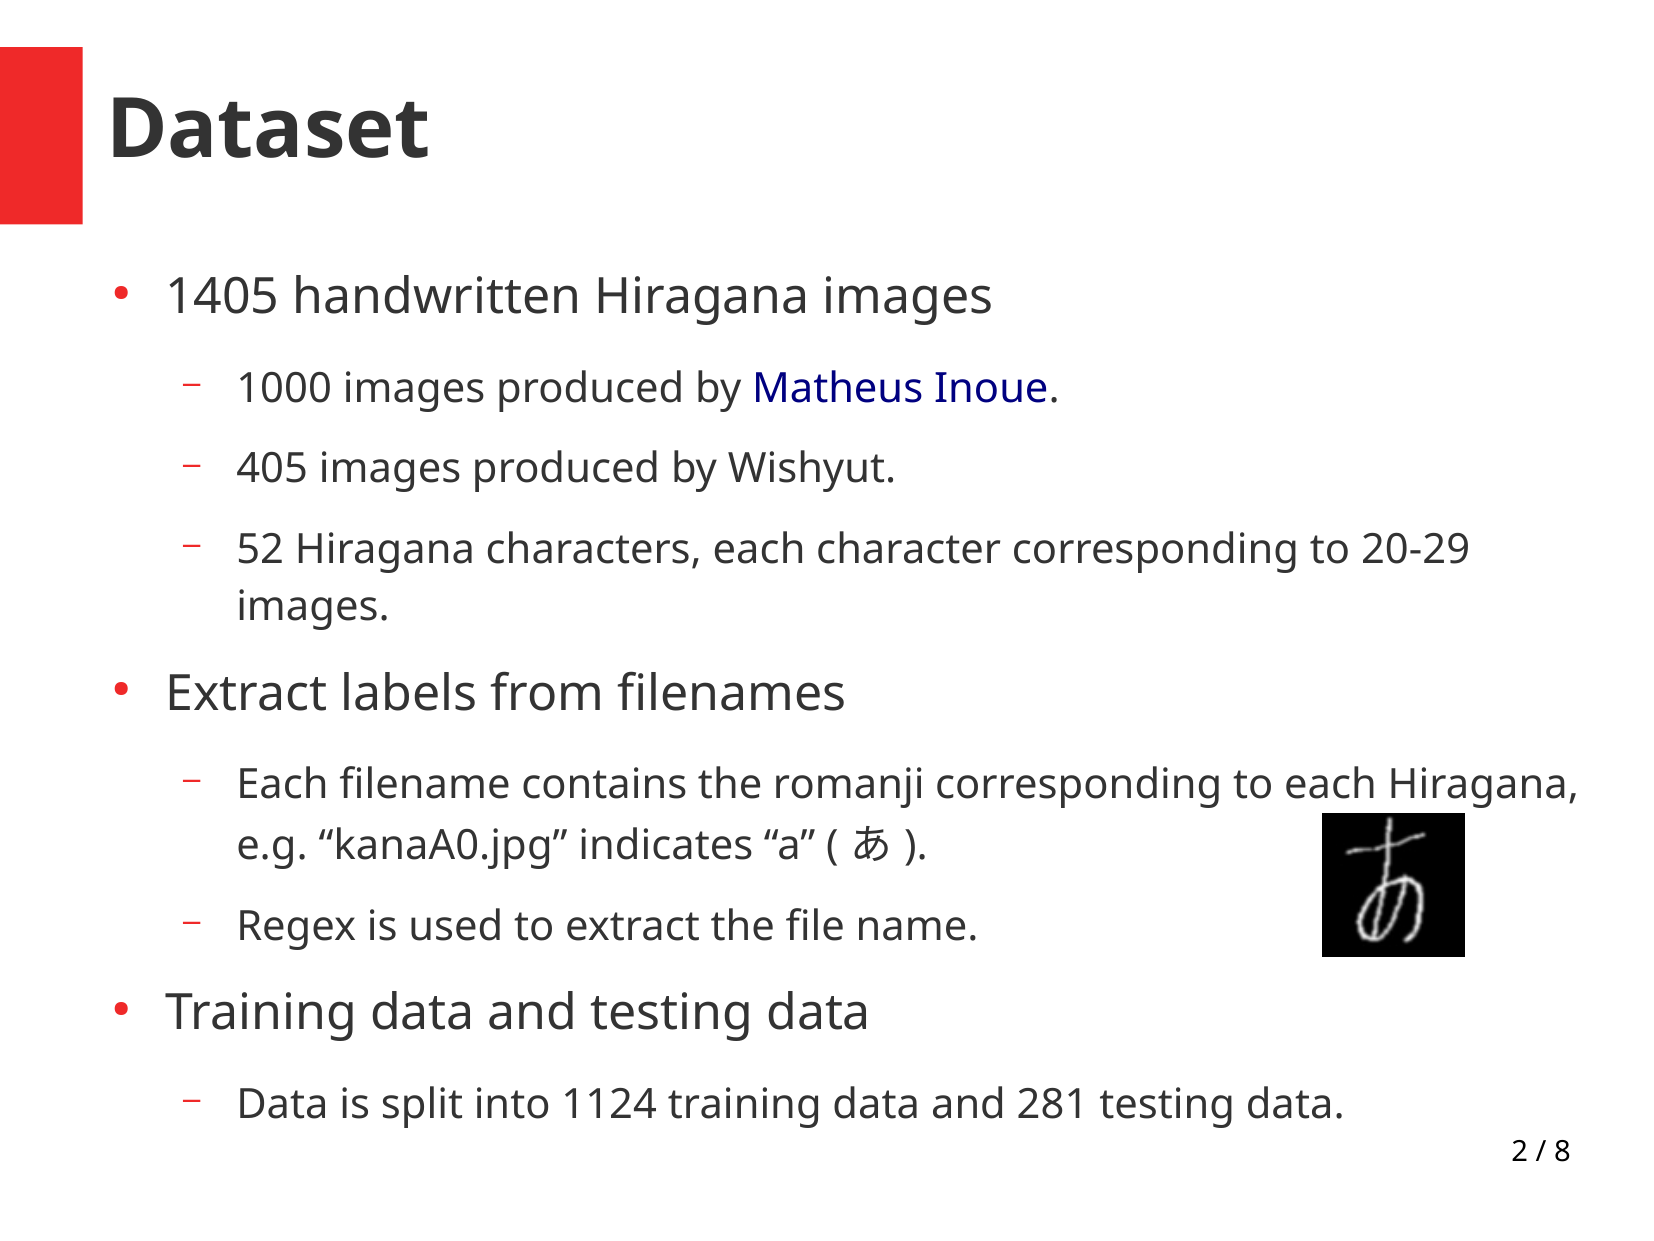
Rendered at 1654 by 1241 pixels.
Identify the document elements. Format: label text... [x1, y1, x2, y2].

list 1405 handwritten Hiragana images 1000 images produced by Matheus Inoue. 405 images produced by Wishyut. 52 Hiragana characters, each character corresponding to 20-29 images. Extract labels from filenames Each filename contains the romanji corresponding to each Hiragana, e.g. “kanaA0.jpg” indicates “a” (あ). Regex is used to extract the file name. Training data and testing data Data is split into 1124 training data and 281 testing data. [94, 259, 1607, 1193]
title Dataset [106, 49, 1571, 201]
picture [1322, 813, 1465, 957]
